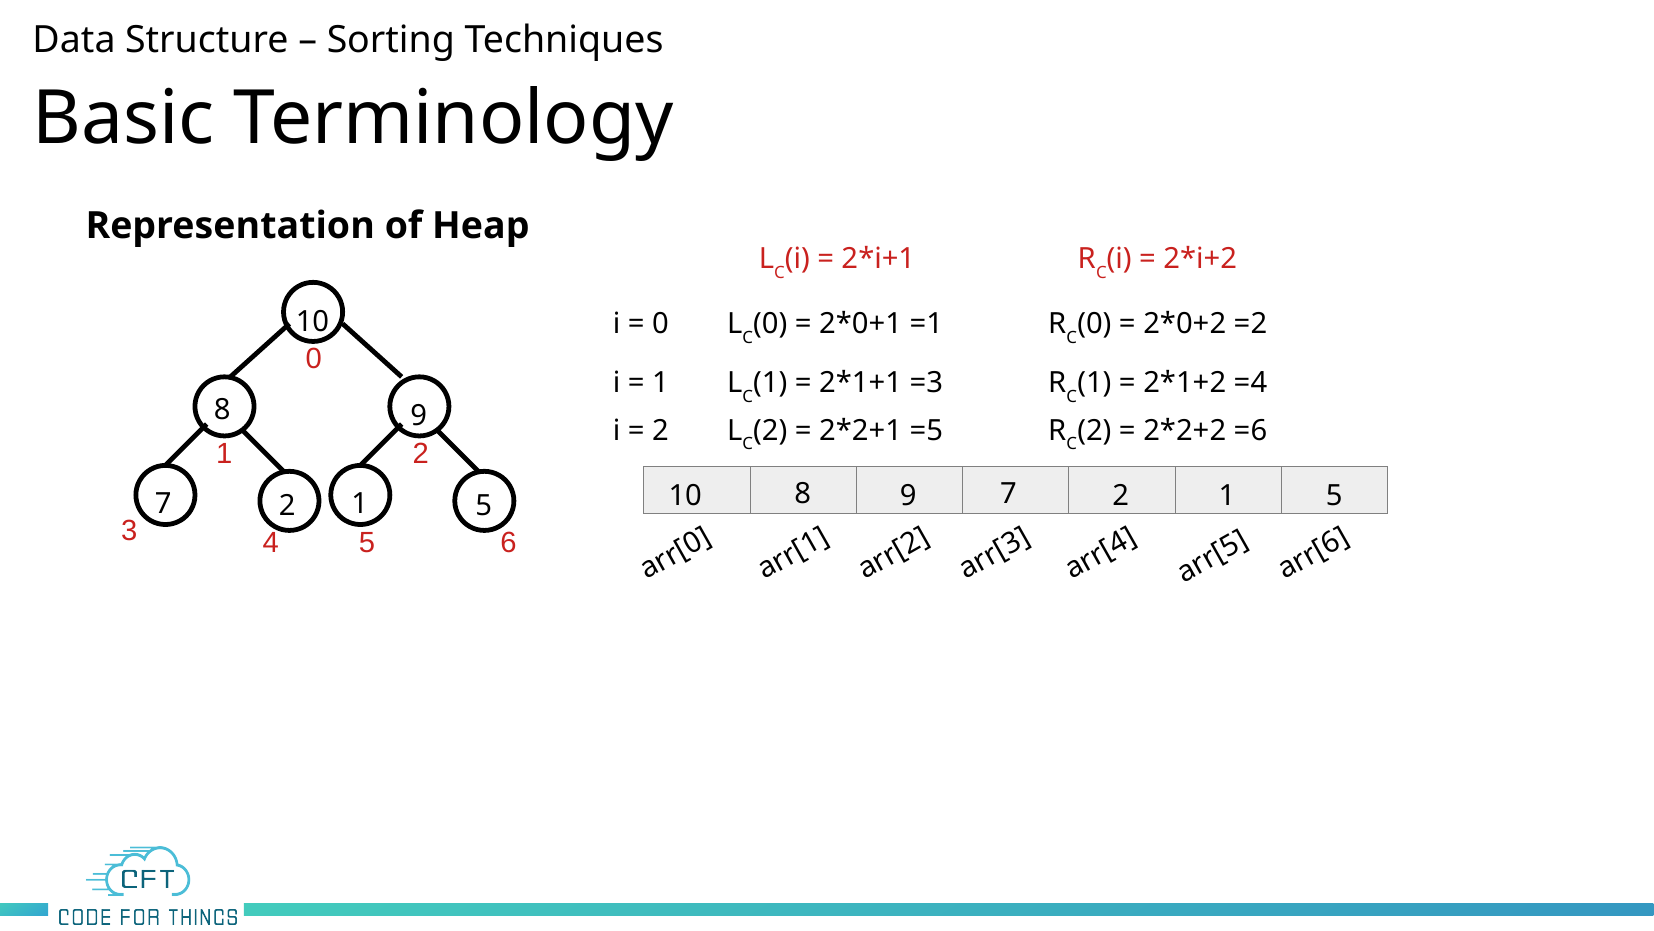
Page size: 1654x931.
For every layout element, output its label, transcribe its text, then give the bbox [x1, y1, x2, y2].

text_box [389, 389, 395, 424]
text_box [398, 376, 441, 386]
text_box 8 [779, 464, 828, 514]
text_box arr[6] [1258, 490, 1394, 606]
text_box [291, 282, 335, 292]
picture [59, 846, 237, 925]
text_box i = 2 [590, 401, 700, 451]
text_box 6 [485, 518, 532, 566]
text_box LC(0) = 2*0+1 =1 [712, 295, 1002, 352]
text_box [828, 466, 884, 514]
text_box LC(2) = 2*2+1 =5 [712, 401, 1002, 458]
text_box RC(0) = 2*0+2 =2 [1033, 295, 1335, 352]
text_box [272, 471, 307, 477]
text_box RC(1) = 2*1+2 =4 [1033, 354, 1335, 401]
text_box LC(i) = 2*i+1 [744, 230, 961, 287]
text_box [934, 466, 985, 514]
text_box [385, 478, 390, 512]
text_box RC(i) = 2*i+2 [1062, 230, 1284, 287]
text_box [259, 485, 264, 516]
text_box [721, 466, 779, 514]
title Data Structure – Sorting Techniques Basic Terminology [32, 12, 1184, 166]
text_box i = 1 [590, 354, 700, 401]
text_box 4 [248, 518, 294, 566]
text_box 9 [395, 386, 444, 436]
text_box arr[2] [832, 490, 970, 606]
text_box [143, 465, 188, 475]
text_box 7 [985, 464, 1034, 514]
text_box arr[3] [933, 490, 1075, 606]
text_box 2 [1097, 466, 1146, 516]
text_box [1360, 466, 1388, 514]
text_box 10 [653, 466, 721, 516]
text_box [313, 483, 320, 519]
text_box Representation of Heap [70, 191, 604, 250]
text_box [444, 390, 449, 423]
text_box 1 [1203, 466, 1252, 516]
text_box [643, 466, 653, 514]
text_box 2 [264, 477, 313, 527]
text_box arr[4] [1043, 490, 1182, 606]
text_box arr[5] [1152, 493, 1293, 609]
text_box [466, 471, 502, 477]
text_box 5 [343, 518, 390, 566]
text_box 3 [106, 506, 153, 555]
text_box [248, 388, 255, 425]
text_box 0 [290, 335, 337, 383]
text_box 9 [884, 466, 934, 516]
text_box [1252, 466, 1311, 514]
text_box RC(2) = 2*2+2 =6 [1033, 401, 1335, 458]
text_box [211, 376, 238, 380]
text_box 2 [397, 429, 444, 478]
text_box arr[0] [614, 490, 756, 606]
text_box [338, 465, 383, 475]
text_box [135, 479, 140, 506]
text_box [330, 478, 336, 512]
text_box [189, 477, 196, 513]
text_box [509, 484, 514, 518]
text_box 5 [1311, 466, 1360, 516]
text_box arr[1] [732, 490, 869, 606]
text_box [470, 527, 485, 531]
text_box 1 [201, 429, 248, 478]
text_box LC(1) = 2*1+1 =3 [712, 354, 1002, 401]
text_box i = 0 [590, 295, 700, 345]
text_box [194, 391, 199, 422]
text_box 10 [281, 292, 348, 342]
text_box 5 [460, 477, 509, 527]
text_box 7 [140, 475, 189, 525]
text_box [1146, 466, 1203, 514]
text_box [294, 527, 304, 531]
text_box 1 [336, 475, 385, 525]
text_box [1034, 466, 1097, 514]
text_box 8 [199, 380, 248, 430]
text_box [454, 484, 460, 518]
